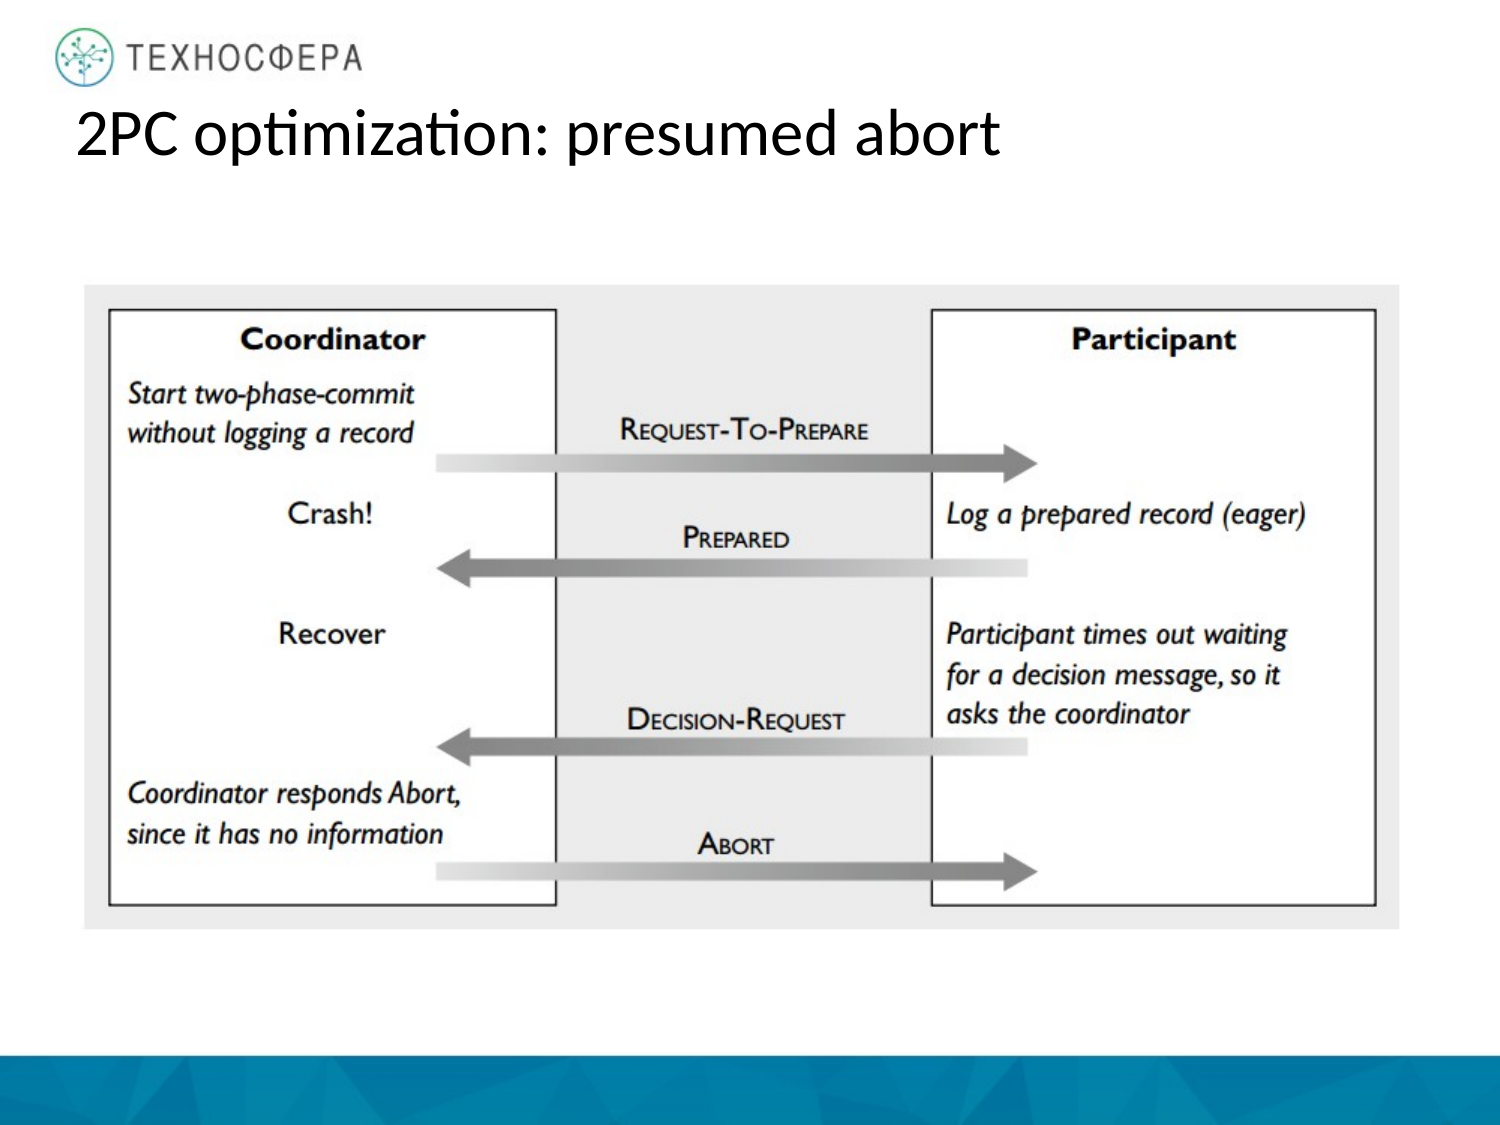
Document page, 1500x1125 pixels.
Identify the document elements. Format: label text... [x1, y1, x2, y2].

title 2PC optimization: presumed abort [75, 45, 1425, 233]
picture [0, 0, 1500, 1057]
